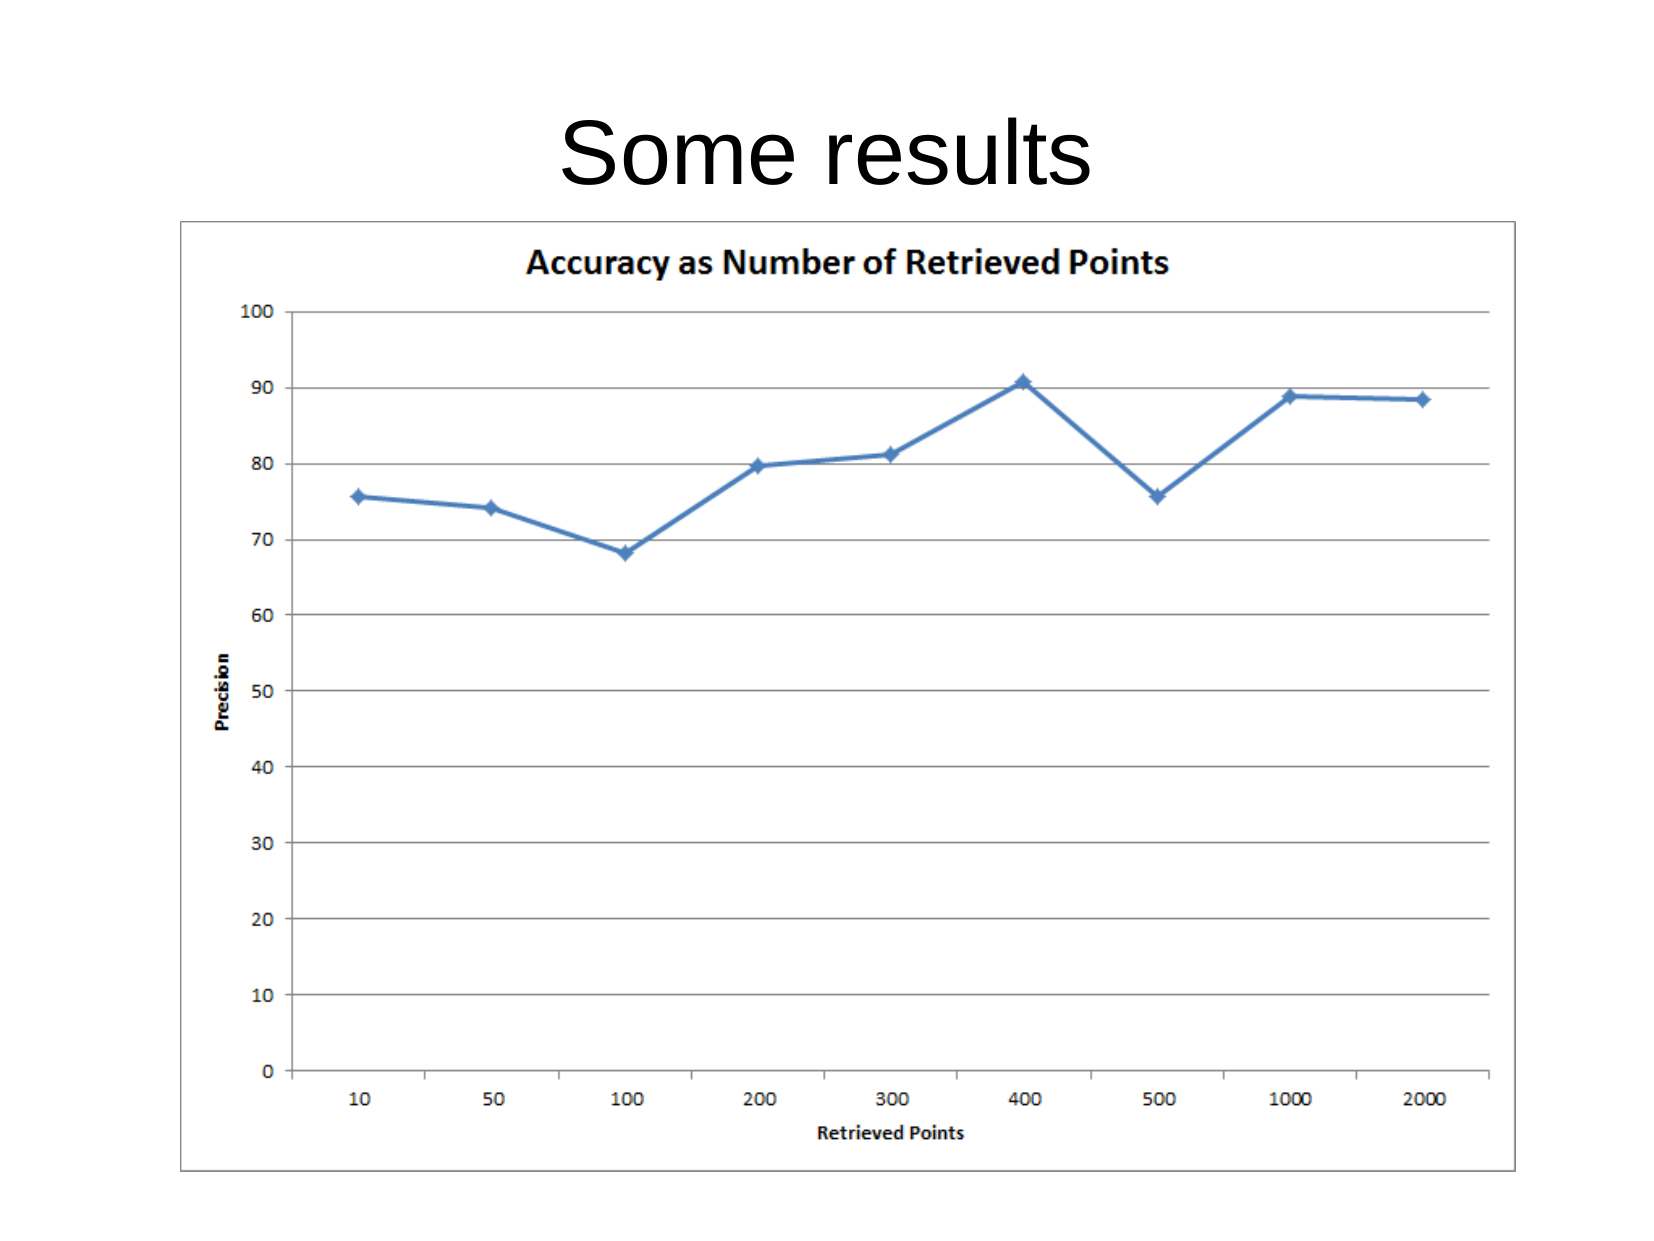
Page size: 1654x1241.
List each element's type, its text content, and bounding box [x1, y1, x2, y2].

title Some results [82, 49, 1571, 257]
picture [180, 221, 1516, 1173]
